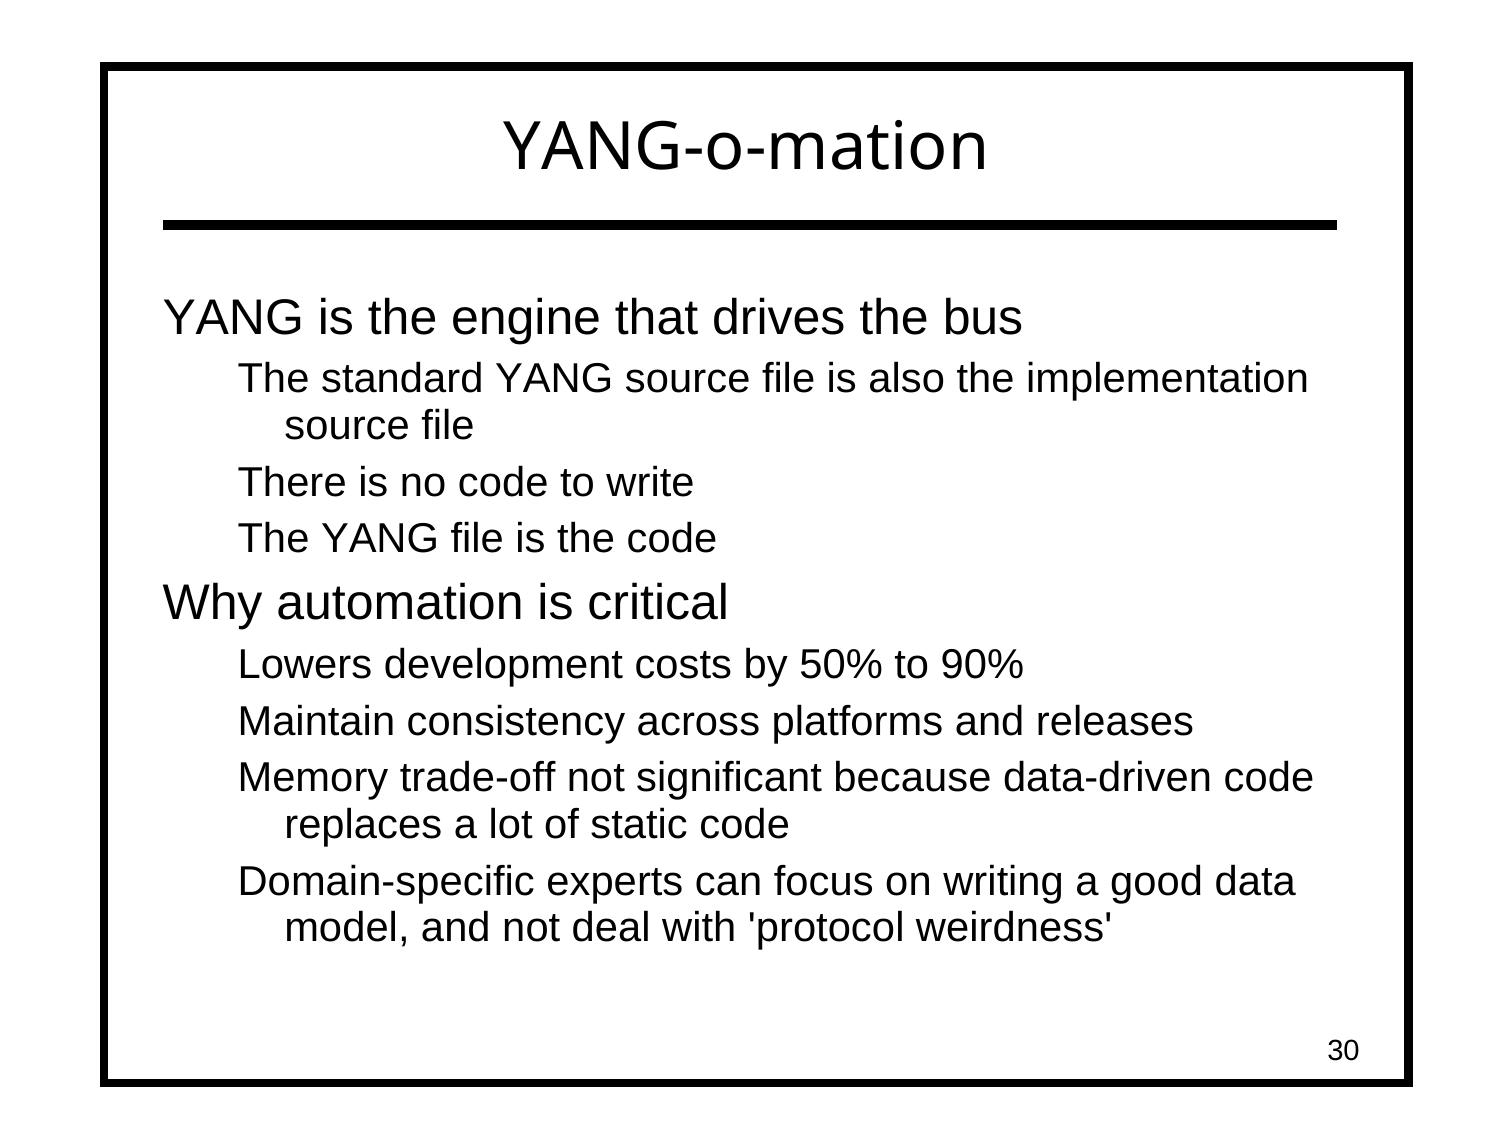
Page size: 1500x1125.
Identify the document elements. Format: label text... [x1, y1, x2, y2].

title YANG-o-mation [162, 82, 1332, 206]
list YANG is the engine that drives the bus The standard YANG source file is also the implementation source file There is no code to write The YANG file is the code Why automation is critical Lowers development costs by 50% to 90% Maintain consistency across platforms and releases Memory trade-off not significant because data-driven code replaces a lot of static code Domain-specific experts can focus on writing a good data model, and not deal with 'protocol weirdness' [162, 288, 1338, 986]
